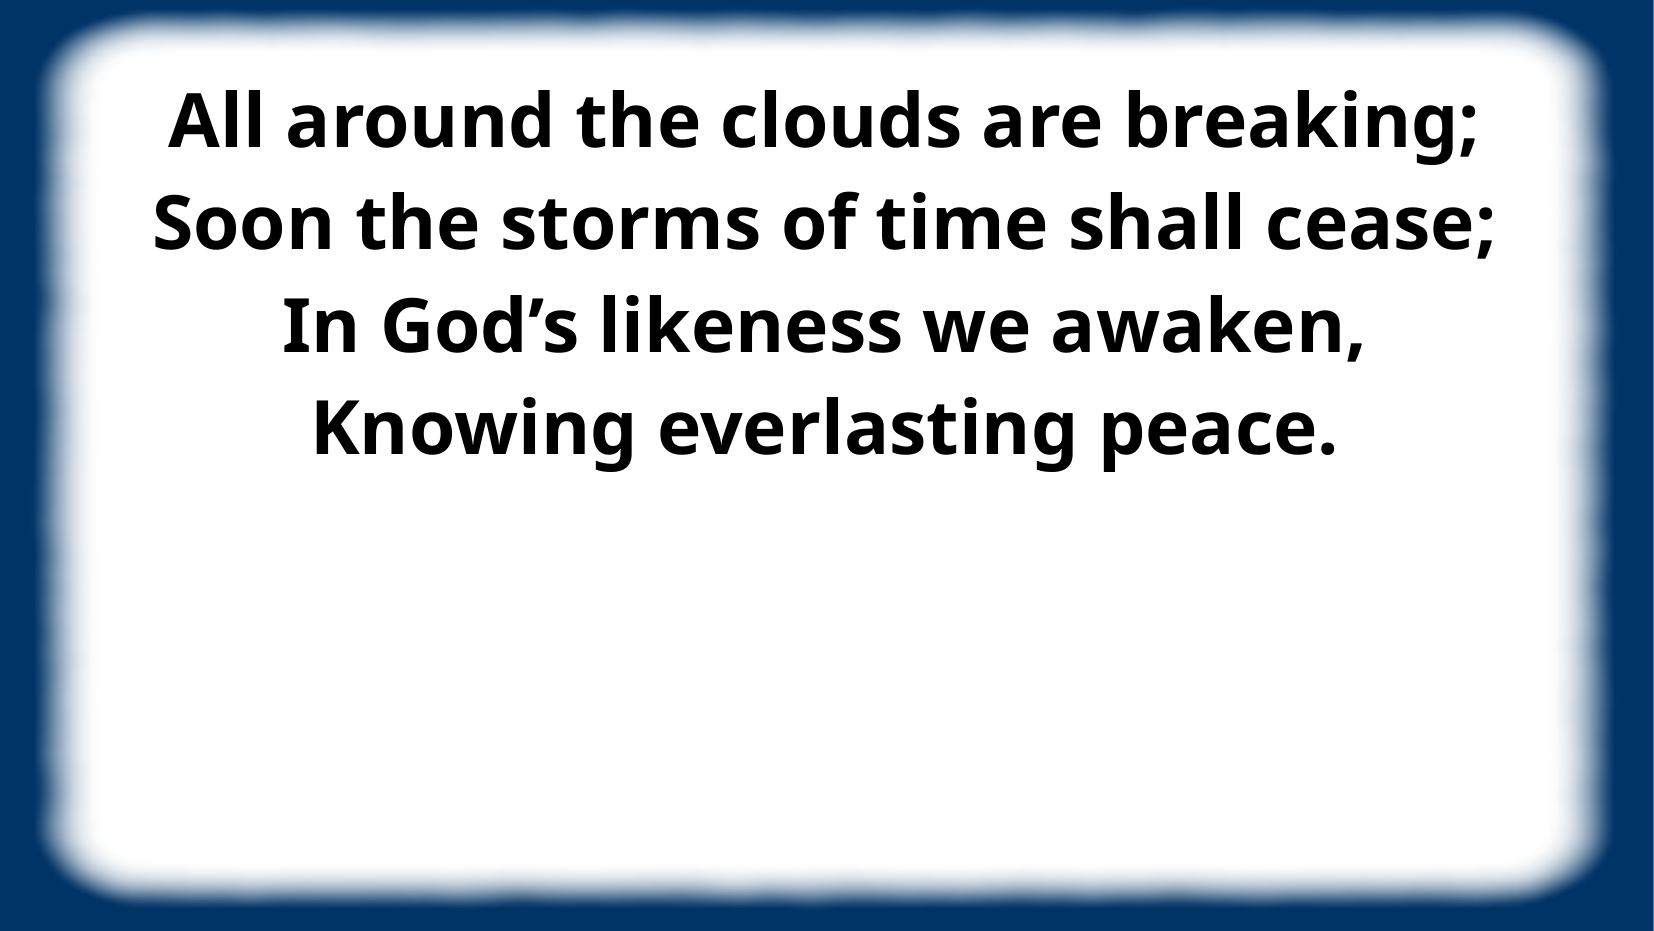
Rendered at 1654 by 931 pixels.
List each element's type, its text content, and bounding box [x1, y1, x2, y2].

text_box All around the clouds are breaking; Soon the storms of time shall cease; In God’s likeness we awaken, Knowing everlasting peace. [90, 60, 1561, 496]
picture [0, 0, 1654, 931]
